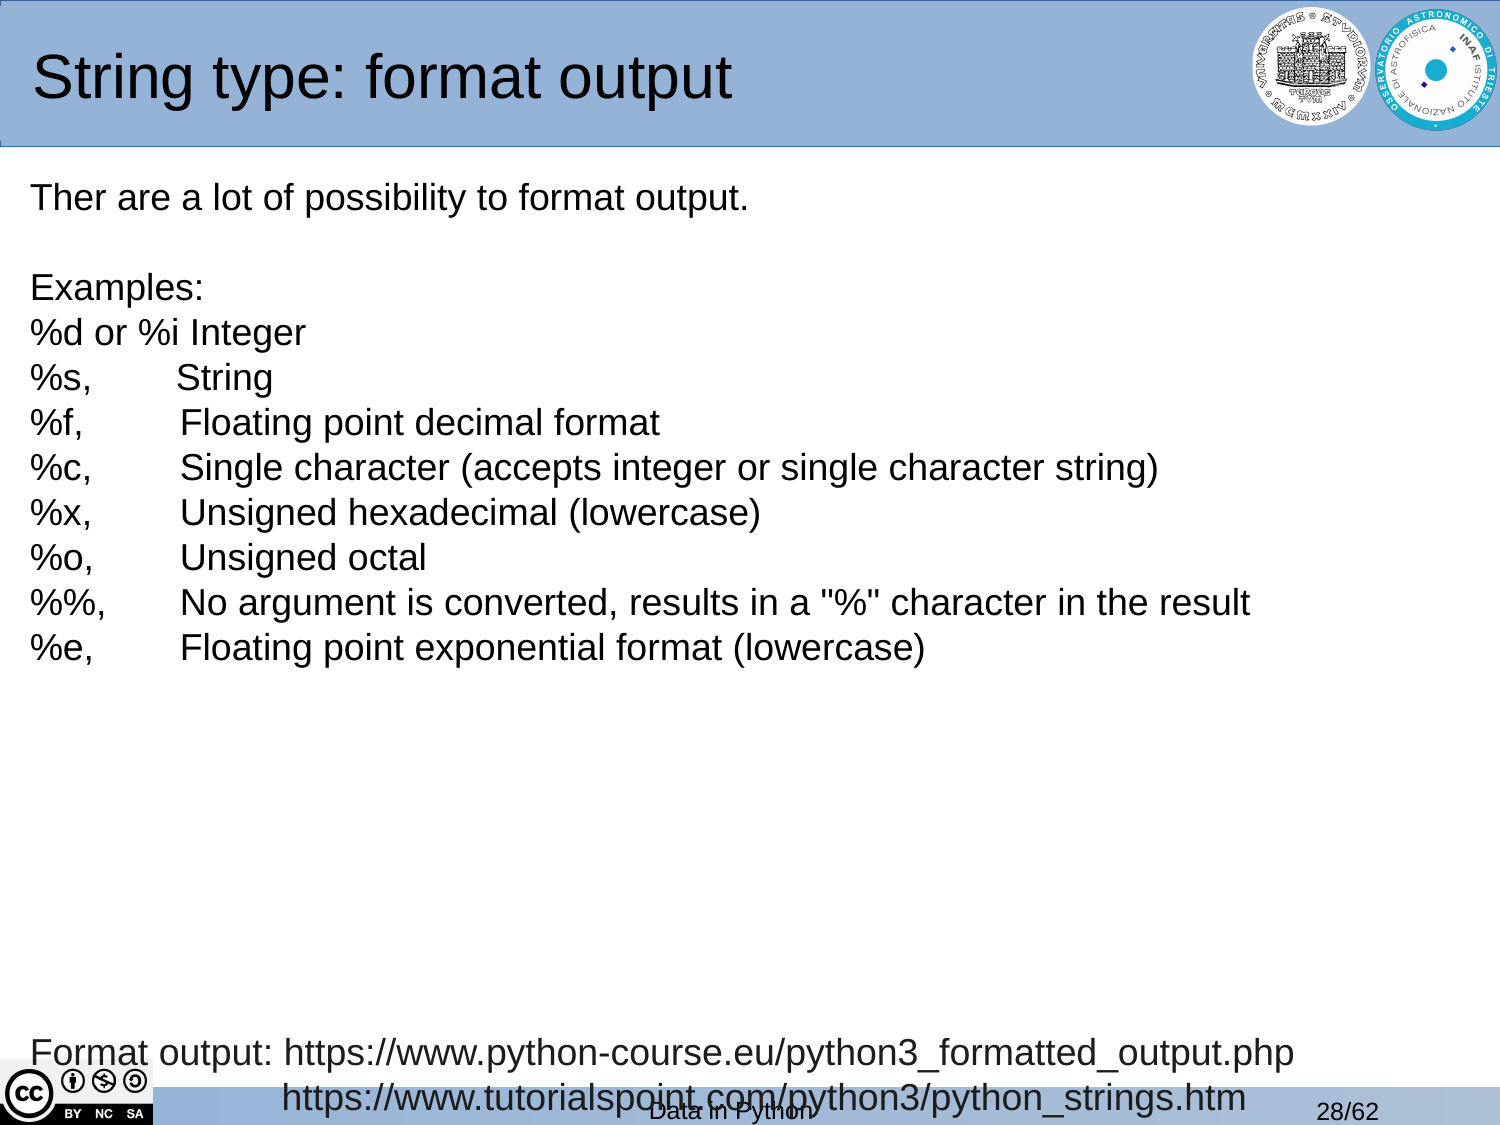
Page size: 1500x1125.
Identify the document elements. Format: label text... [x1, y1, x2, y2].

picture [1253, 0, 1500, 156]
list Ther are a lot of possibility to format output. Examples: %d or %i Integer %s, String %f, Floating point decimal format %c, Single character (accepts integer or single character string) %x, Unsigned hexadecimal (lowercase) %o, Unsigned octal %%, No argument is converted, results in a "%" character in the result %e, Floating point exponential format (lowercase) Format output: https://www.python-course.eu/python3_formatted_output.php https://www.tutorialspoint.com/python3/python_strings.htm [14, 165, 1492, 1053]
text_box String type: format output [0, 5, 1253, 141]
picture [0, 1059, 153, 1125]
